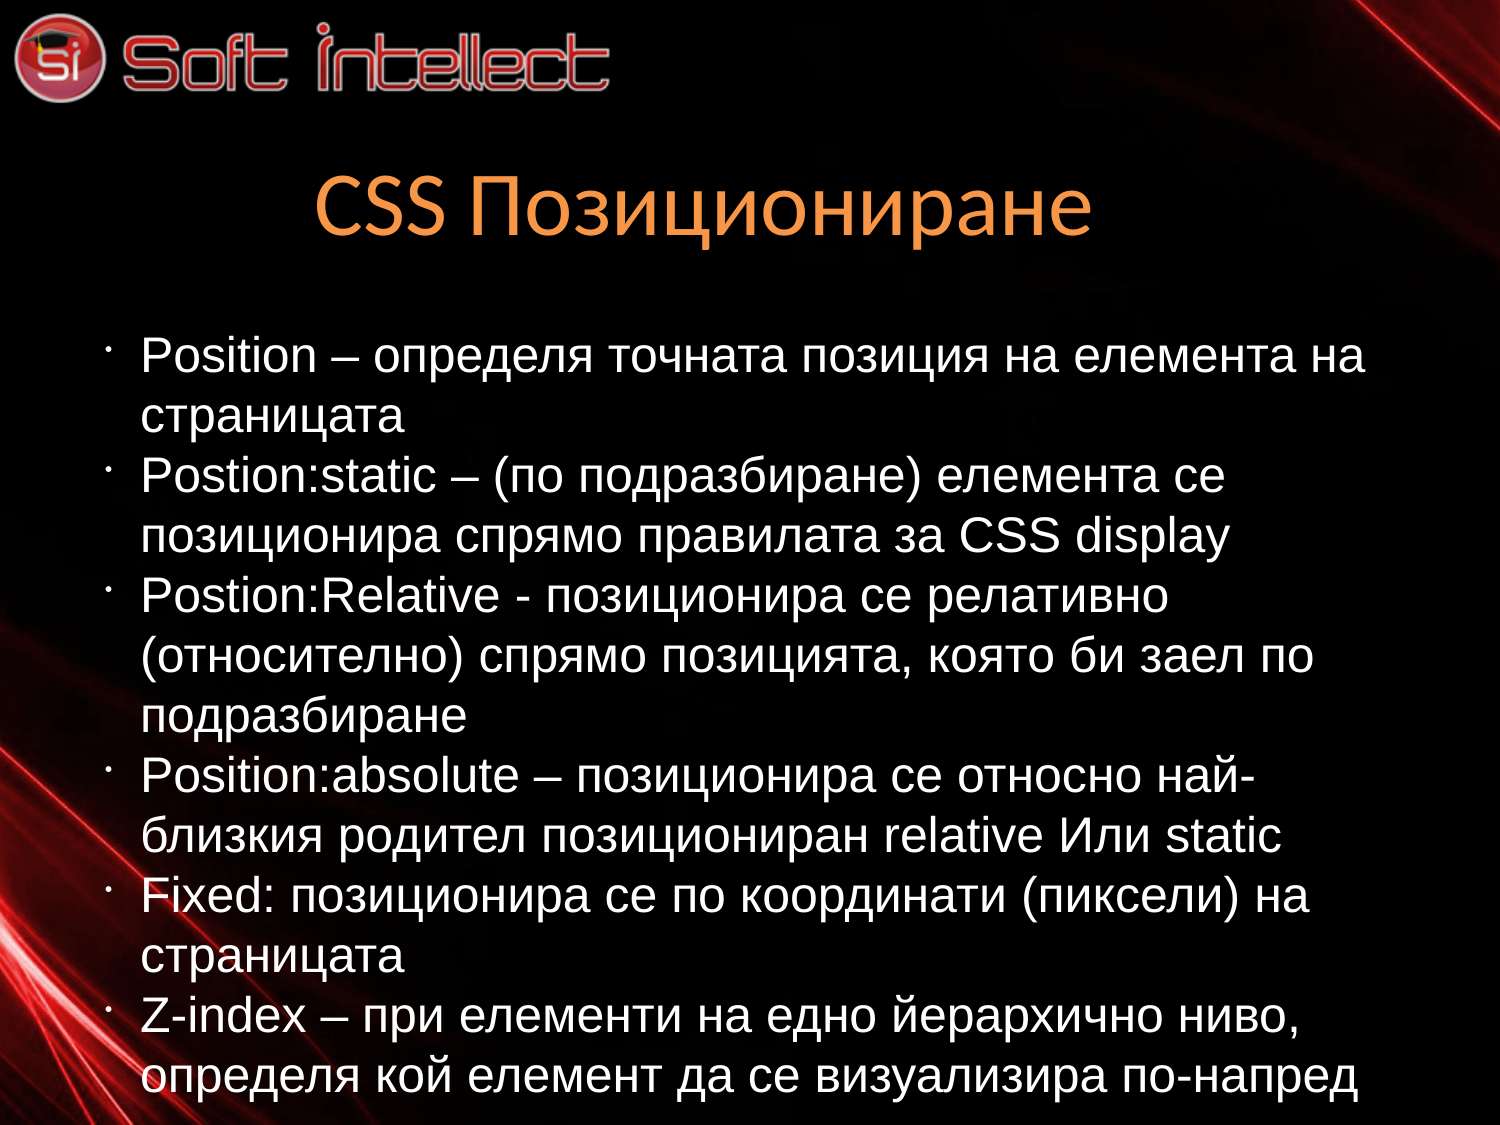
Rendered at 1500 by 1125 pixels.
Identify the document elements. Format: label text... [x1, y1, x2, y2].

text_box CSS Позициониране [29, 104, 1380, 293]
text_box Position – определя точната позиция на елемента на страницата Postion:static – (по подразбиране) елемента се позиционира спрямо правилата за CSS display Postion:Relative - позиционира се релативно (относително) спрямо позицията, която би заел по подразбиране Position:absolute – позиционира се относно най-близкия родител позициониран relative Или static Fixed: позиционира се по координати (пиксели) на страницата Z-index – при елементи на едно йерархично ниво, определя кой елемент да се визуализира по-напред [90, 314, 1441, 646]
picture [0, 0, 1500, 1125]
